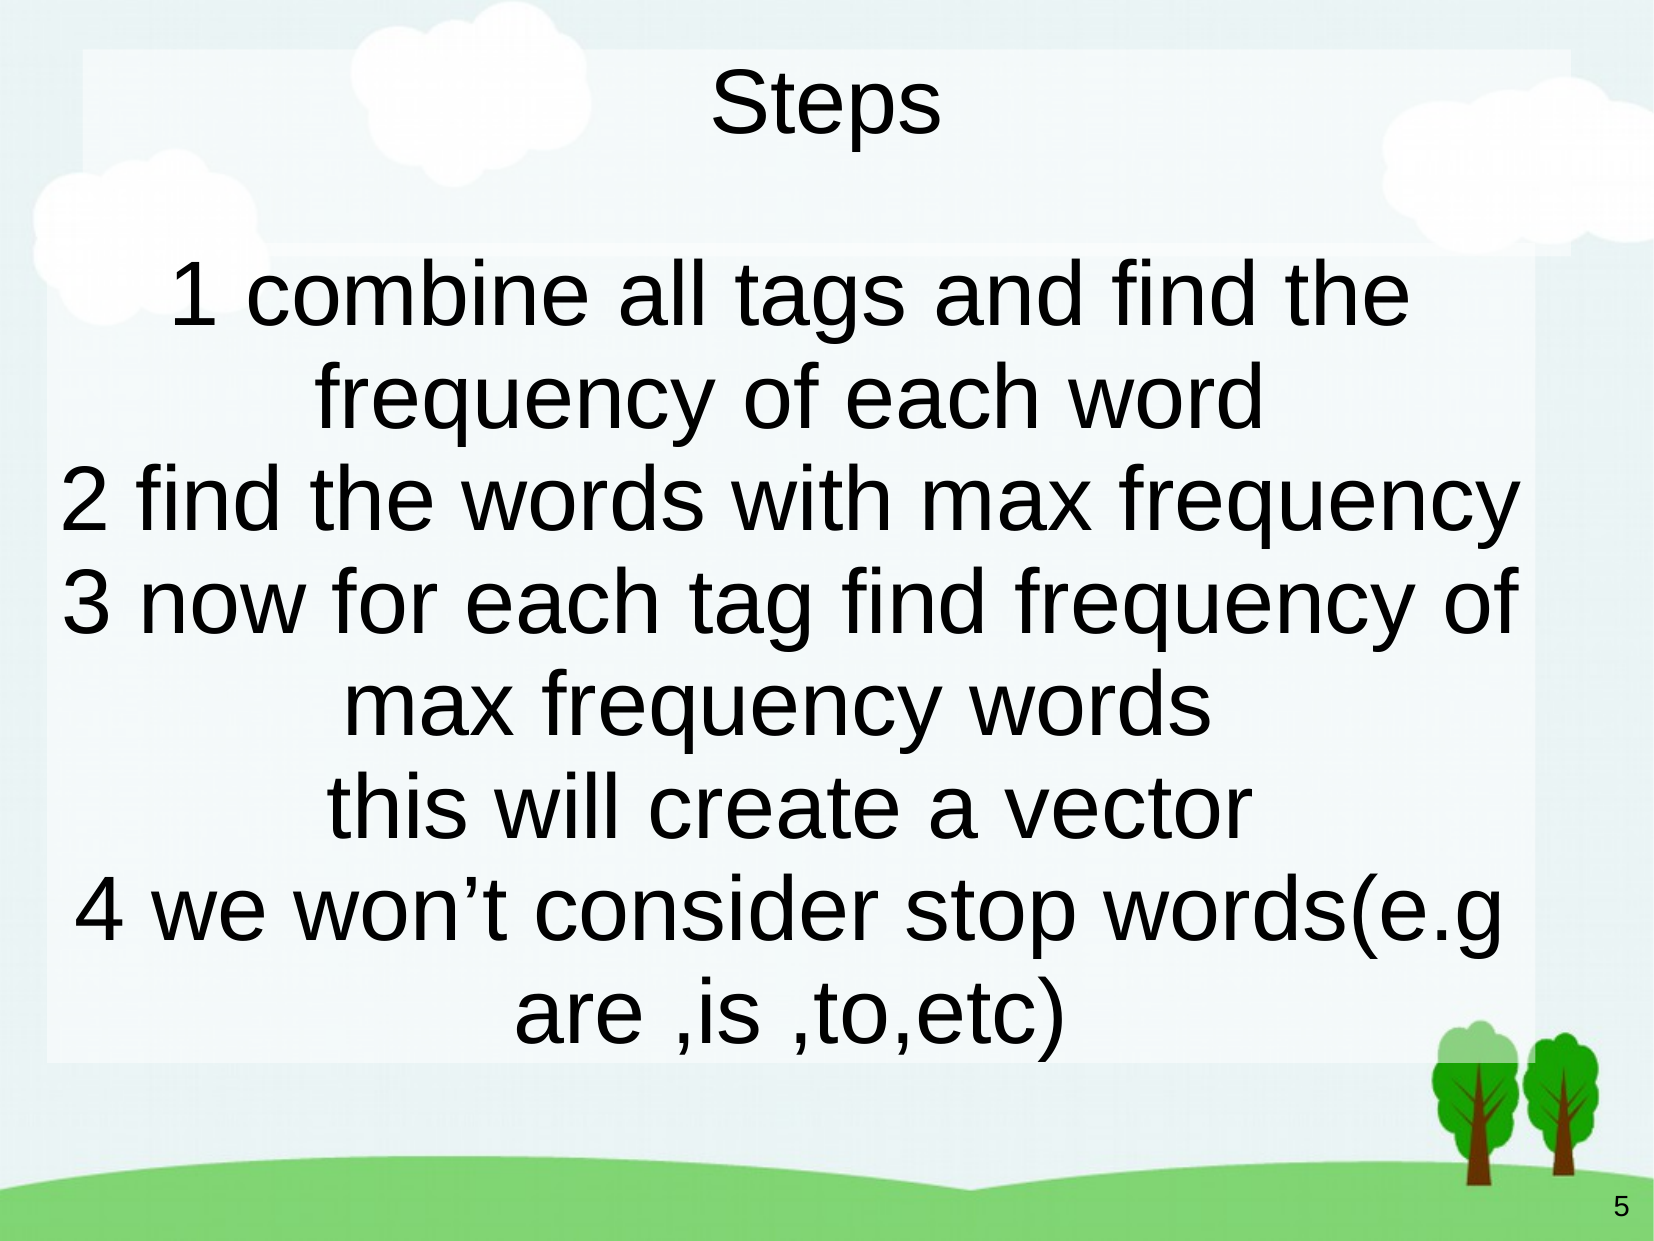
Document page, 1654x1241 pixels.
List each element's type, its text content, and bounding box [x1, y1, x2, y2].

title 1 combine all tags and find the frequency of each word 2 find the words with max frequency 3 now for each tag find frequency of max frequency words this will create a vector 4 we won’t consider stop words(e.g are ,is ,to,etc) [47, 242, 1536, 1063]
picture [0, 0, 1654, 1241]
title Steps [82, 49, 1571, 257]
